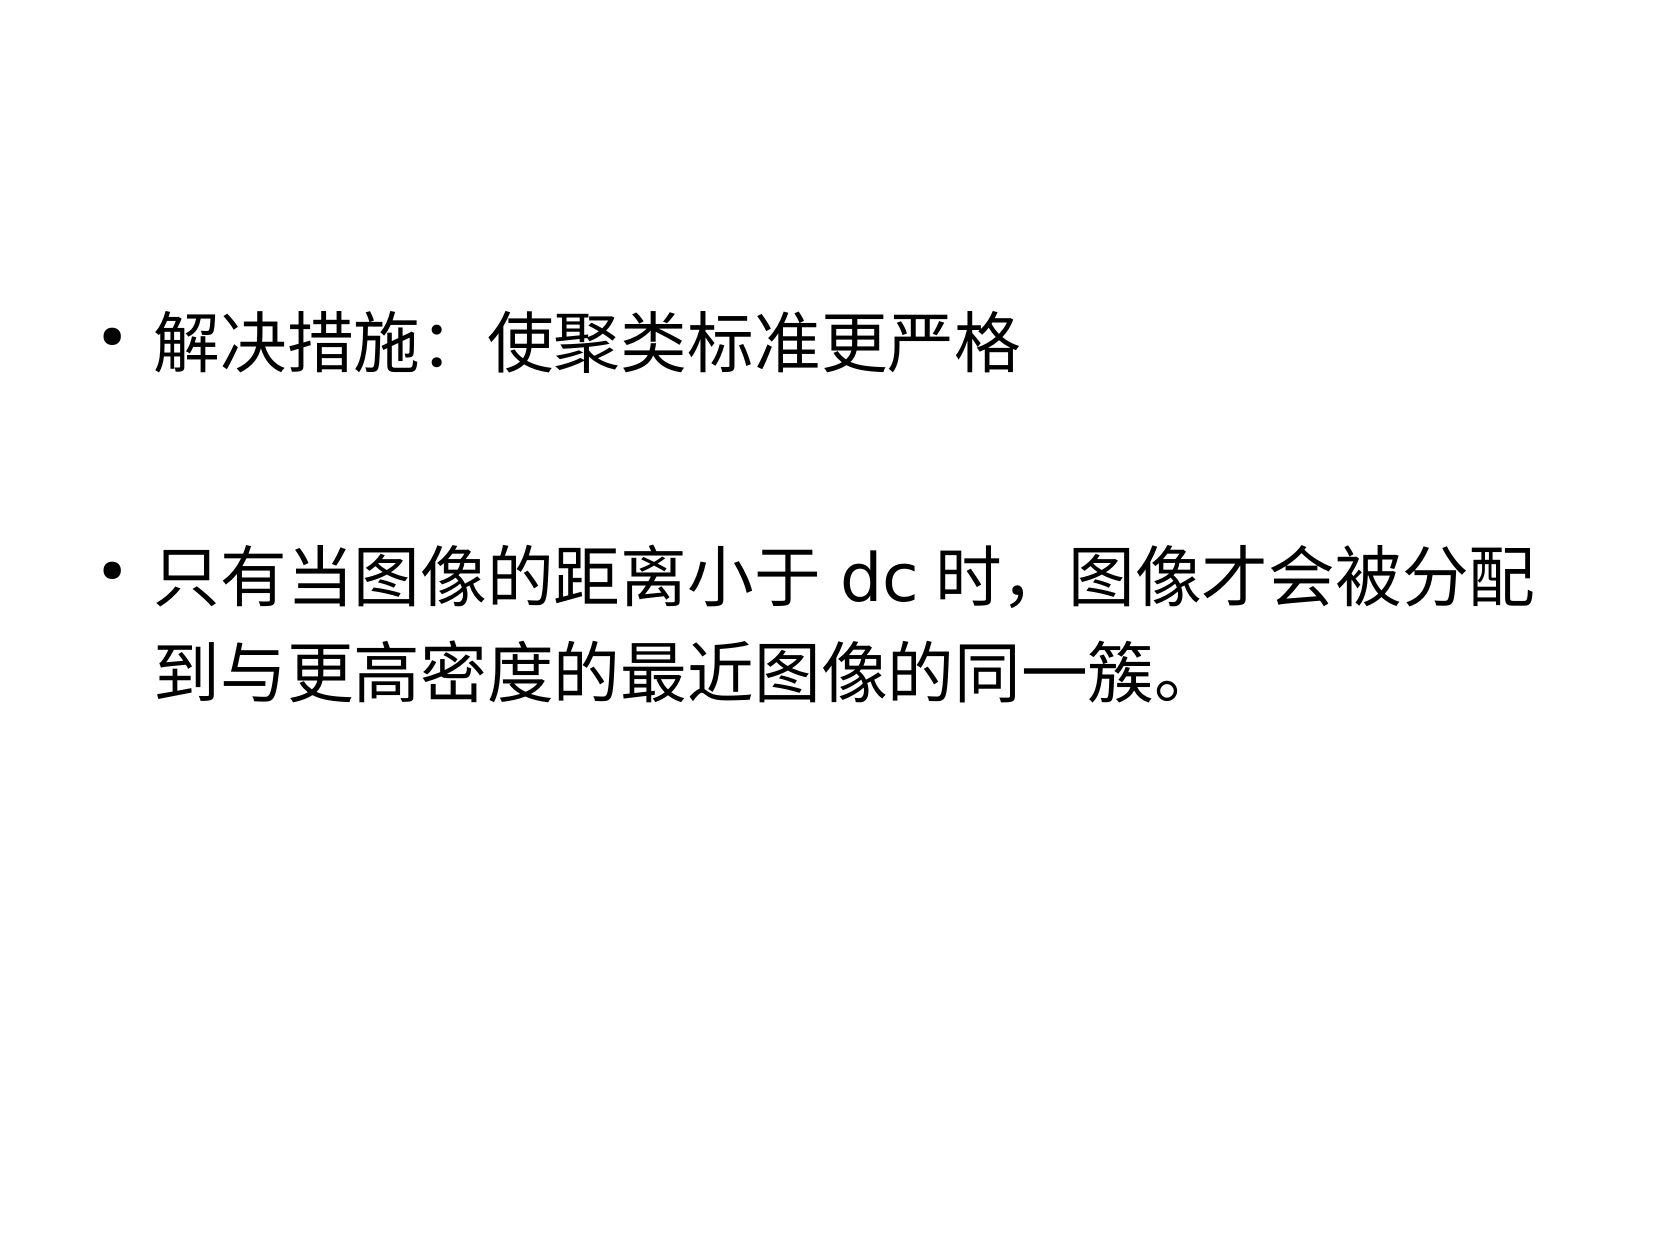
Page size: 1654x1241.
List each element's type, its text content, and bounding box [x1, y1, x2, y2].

list 解决措施：使聚类标准更严格 只有当图像的距离小于dc时，图像才会被分配到与更高密度的最近图像的同一簇。 [82, 290, 1571, 1010]
